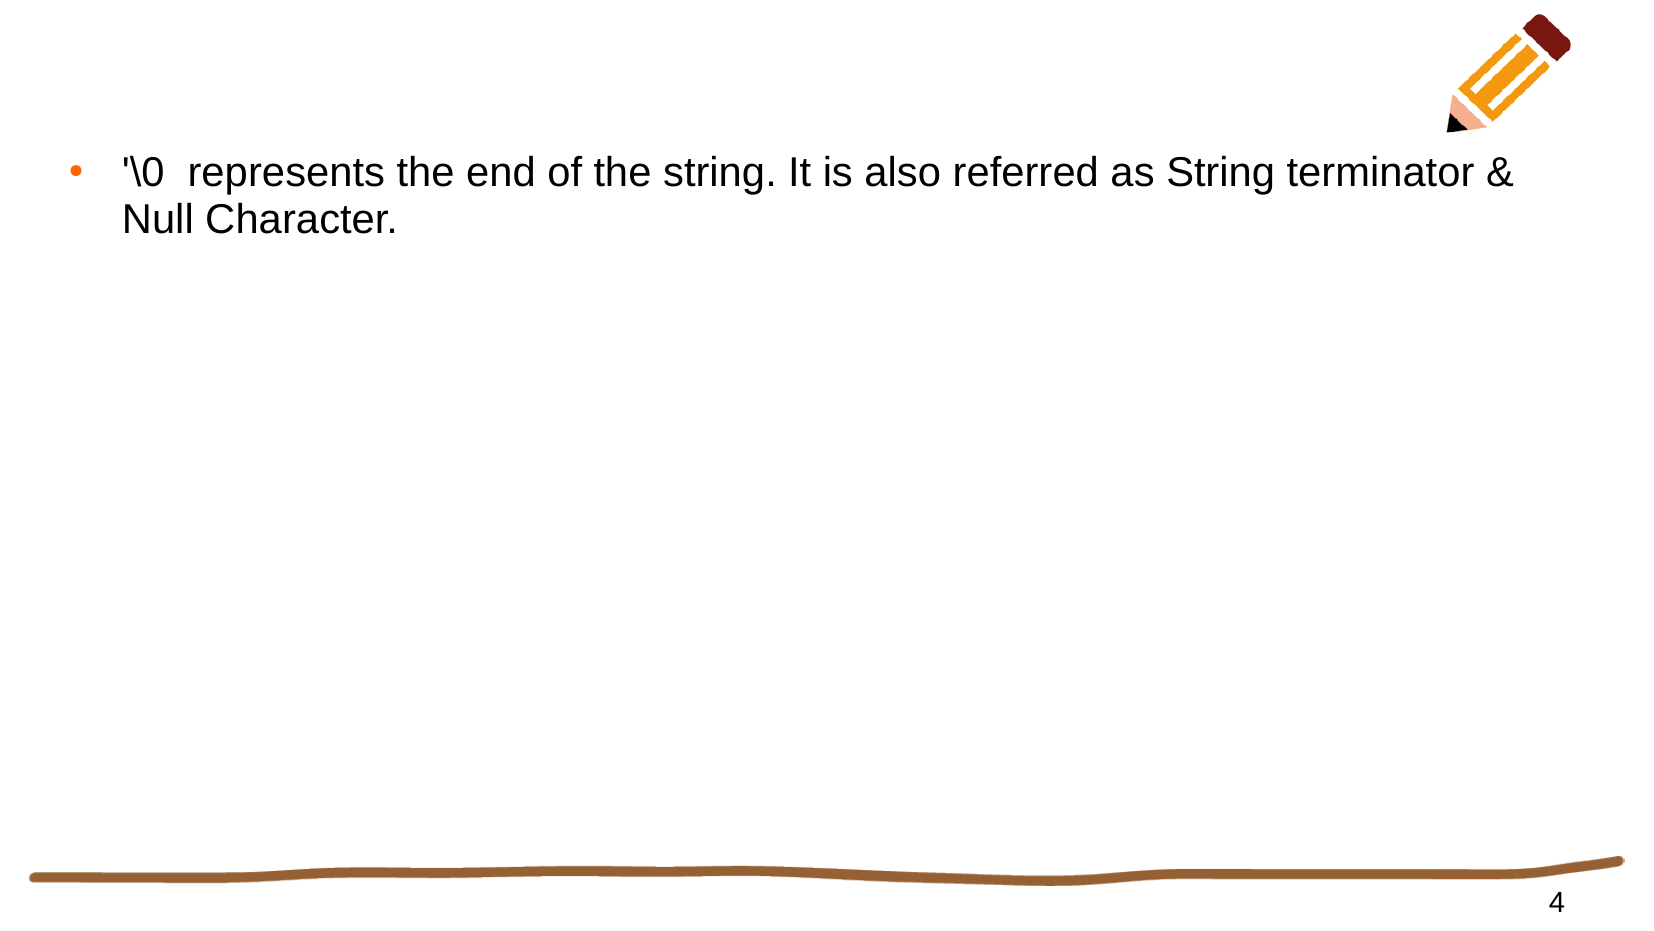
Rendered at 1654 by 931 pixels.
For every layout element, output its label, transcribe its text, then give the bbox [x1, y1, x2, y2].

picture [1446, 14, 1571, 133]
picture [29, 856, 51, 886]
picture [1576, 856, 1625, 886]
list '\0 represents the end of the string. It is also referred as String terminator & Null Character. [51, 148, 1576, 931]
